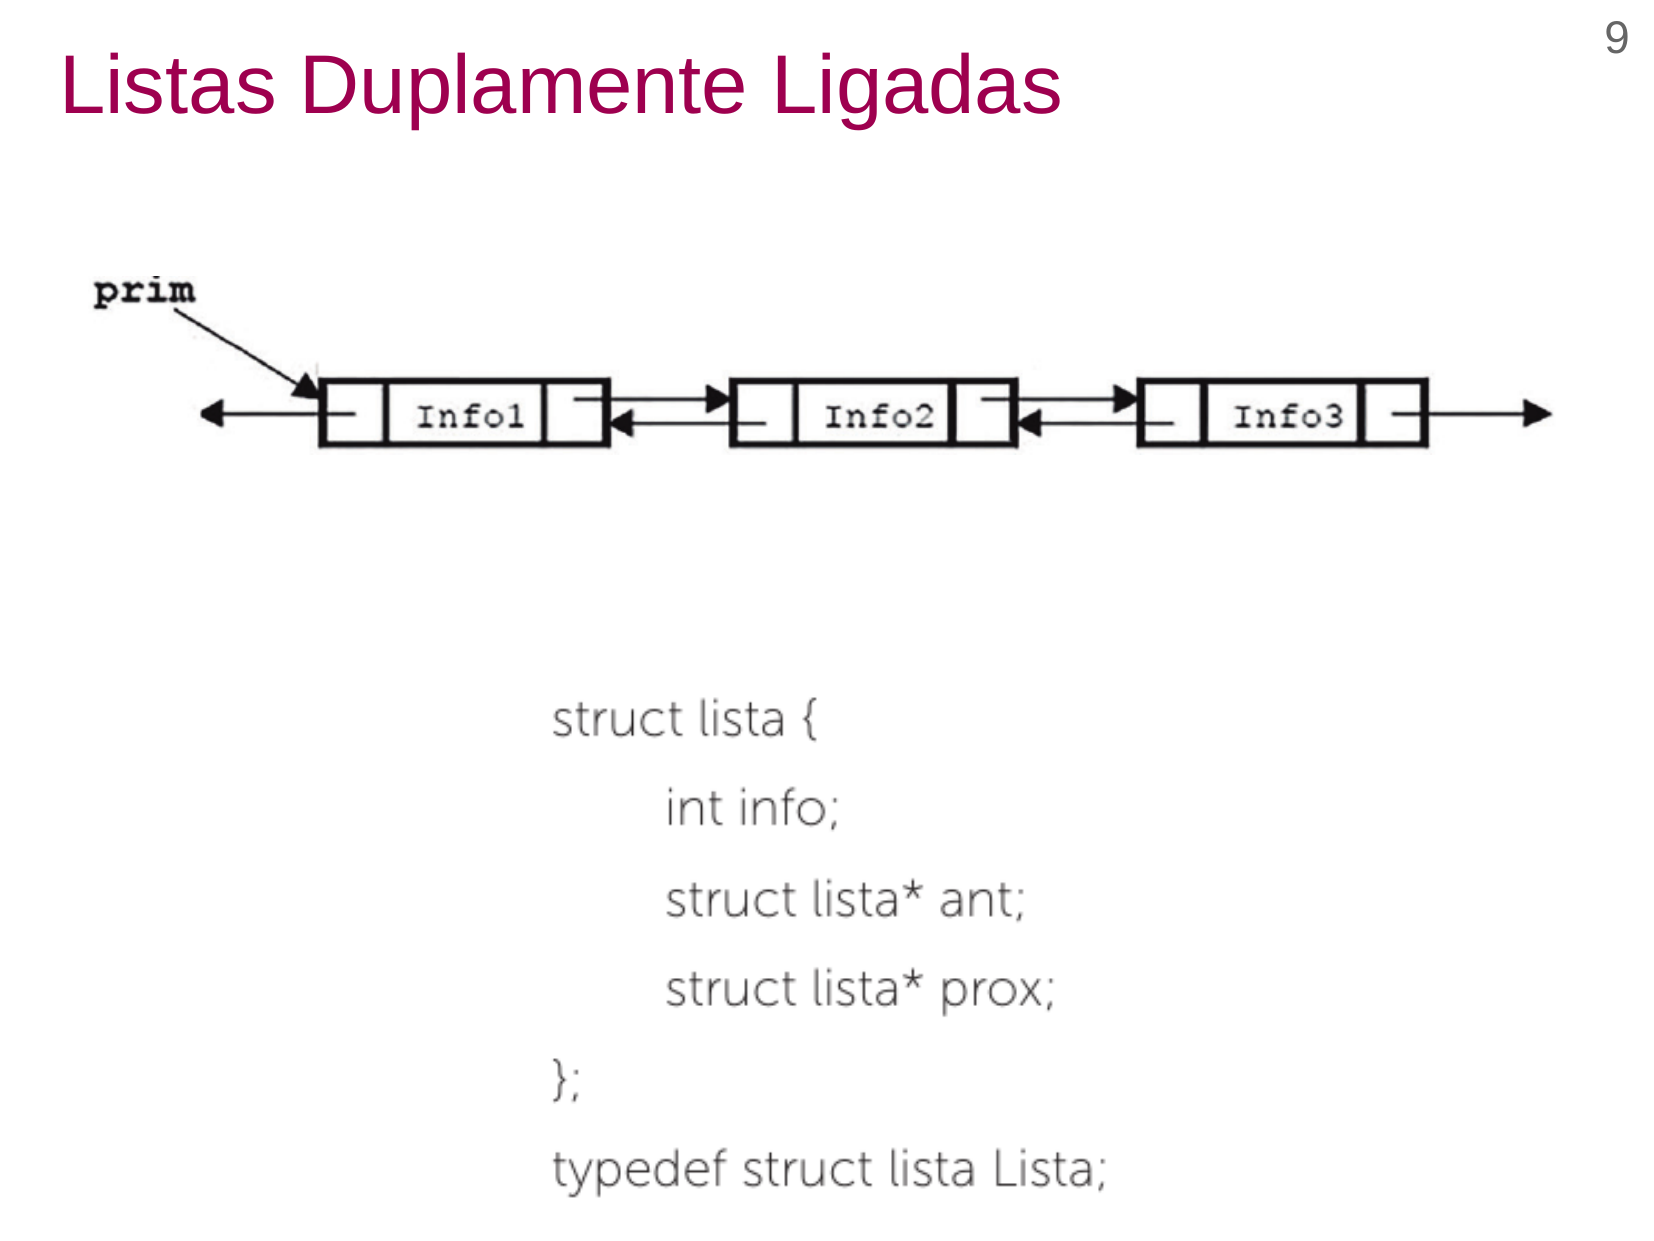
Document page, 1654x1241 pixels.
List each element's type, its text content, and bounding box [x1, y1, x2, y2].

title Listas Duplamente Ligadas [59, 29, 1595, 148]
picture [88, 276, 1565, 455]
picture [543, 694, 1126, 1211]
